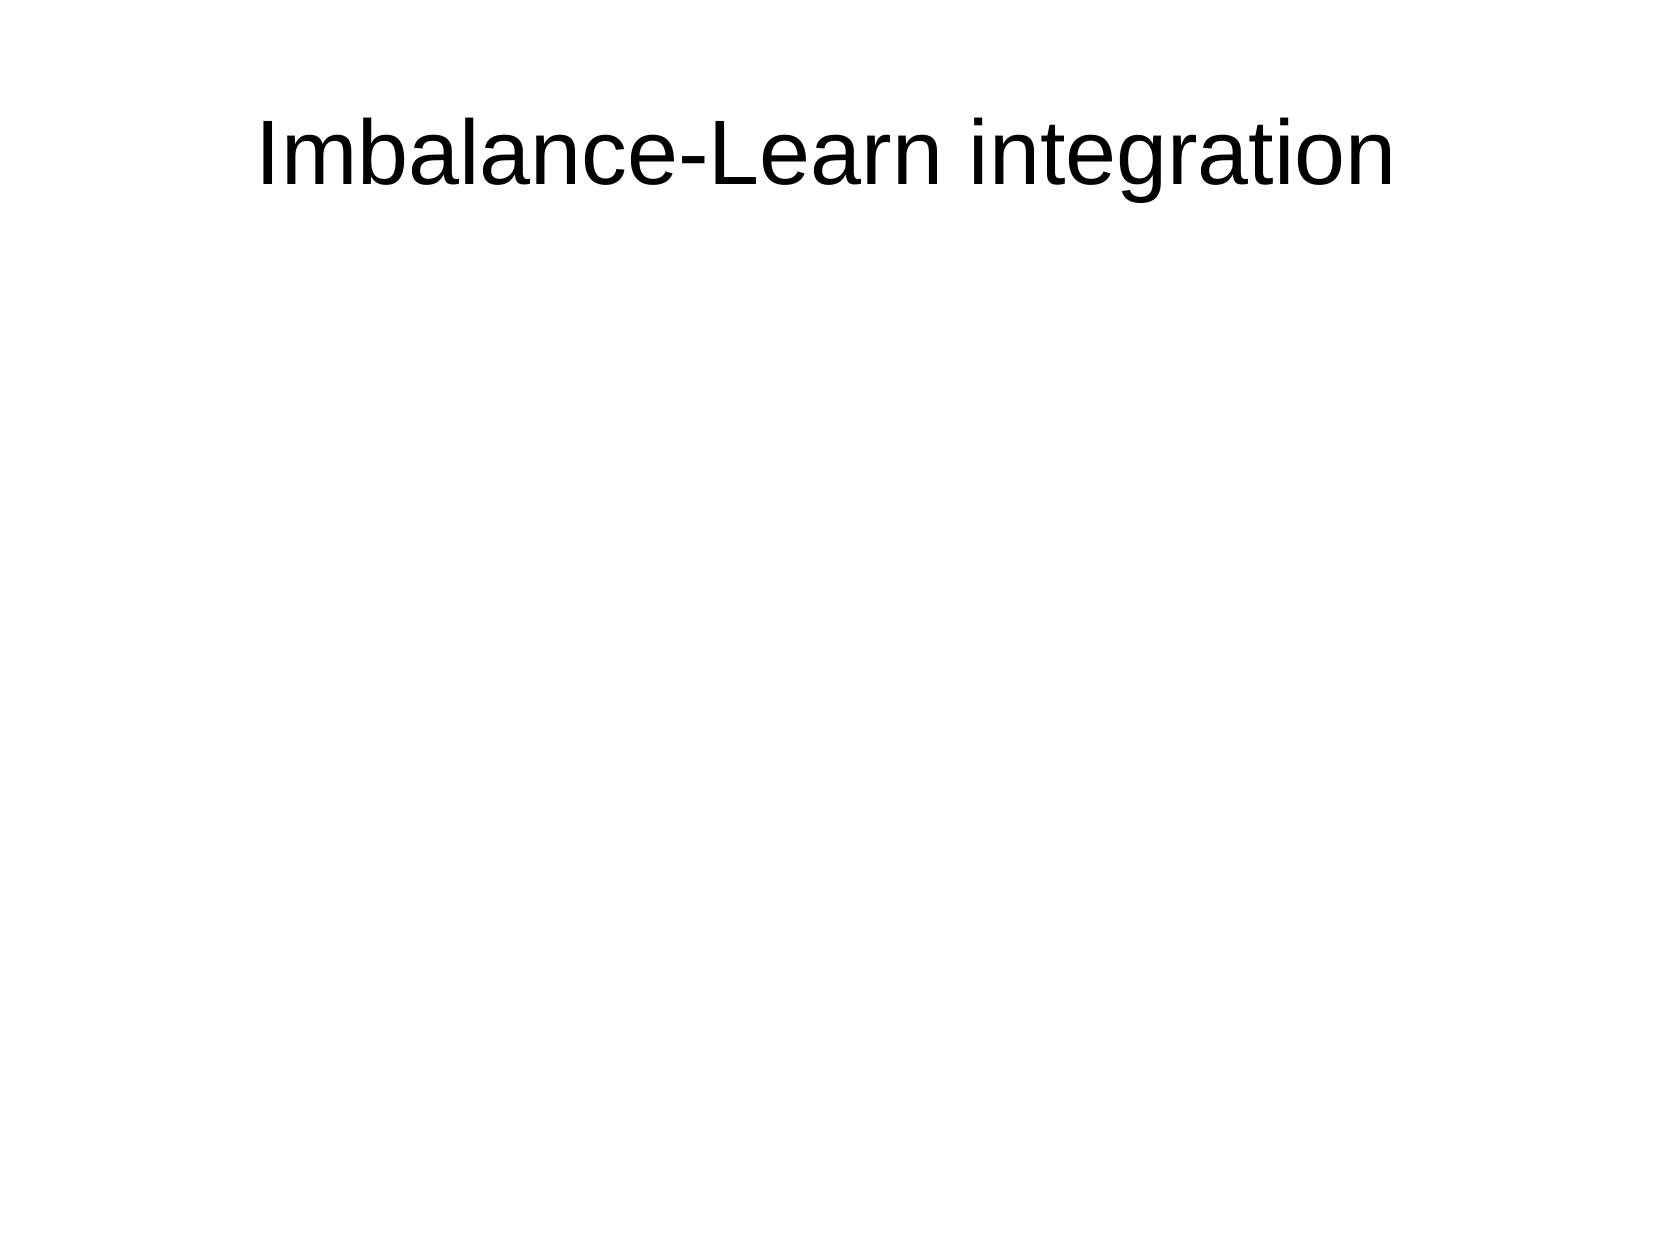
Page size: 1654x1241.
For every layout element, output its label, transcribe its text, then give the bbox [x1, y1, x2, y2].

title Imbalance-Learn integration [82, 49, 1571, 257]
